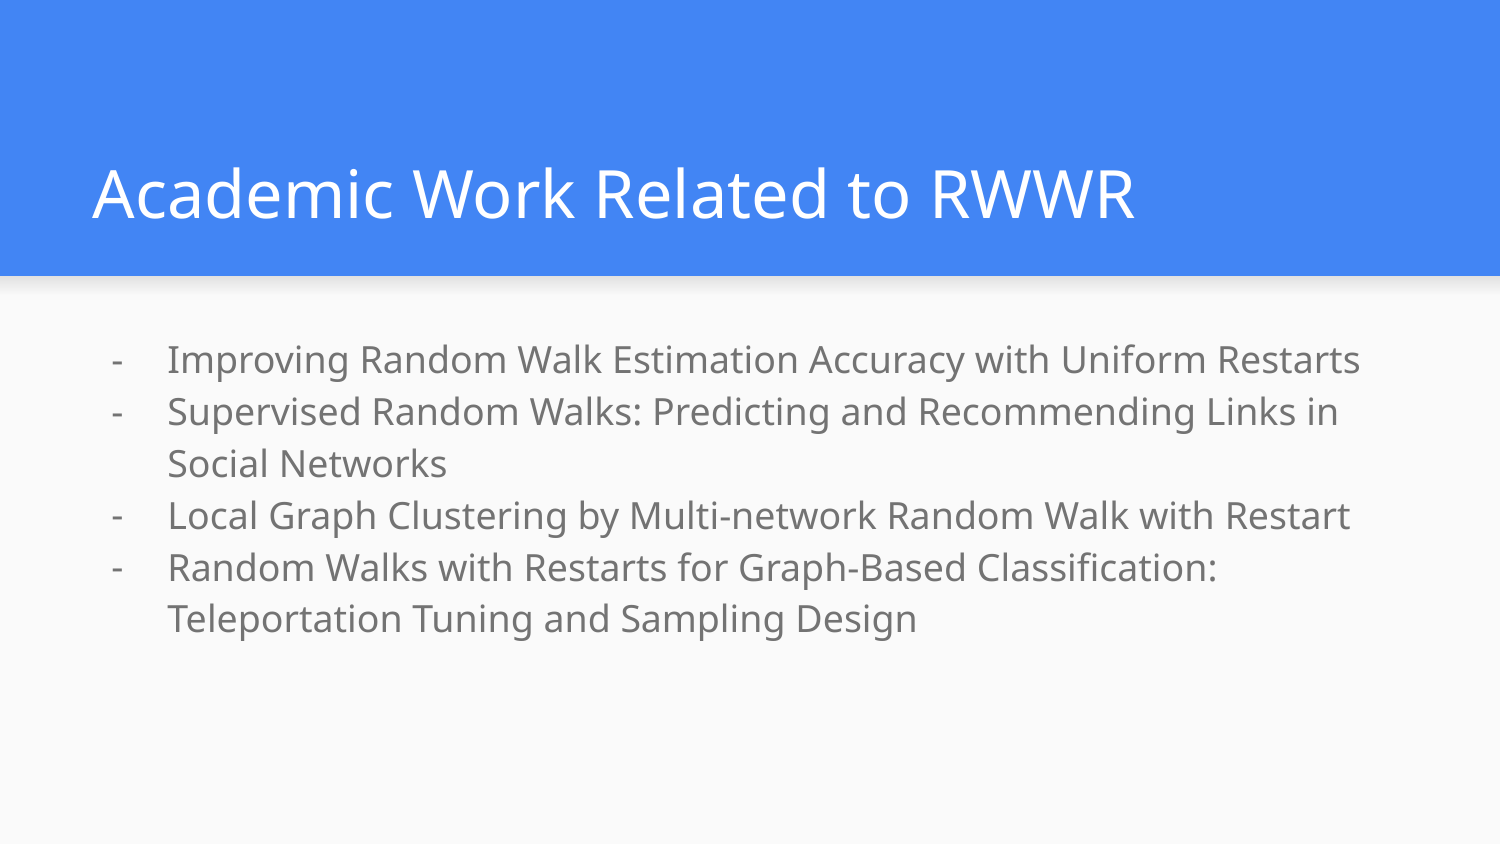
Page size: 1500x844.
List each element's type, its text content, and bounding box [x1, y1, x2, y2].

list Improving Random Walk Estimation Accuracy with Uniform Restarts Supervised Random Walks: Predicting and Recommending Links in Social Networks Local Graph Clustering by Multi-network Random Walk with Restart Random Walks with Restarts for Graph-Based Classification: Teleportation Tuning and Sampling Design [77, 314, 1427, 760]
title Academic Work Related to RWWR [77, 121, 1427, 248]
